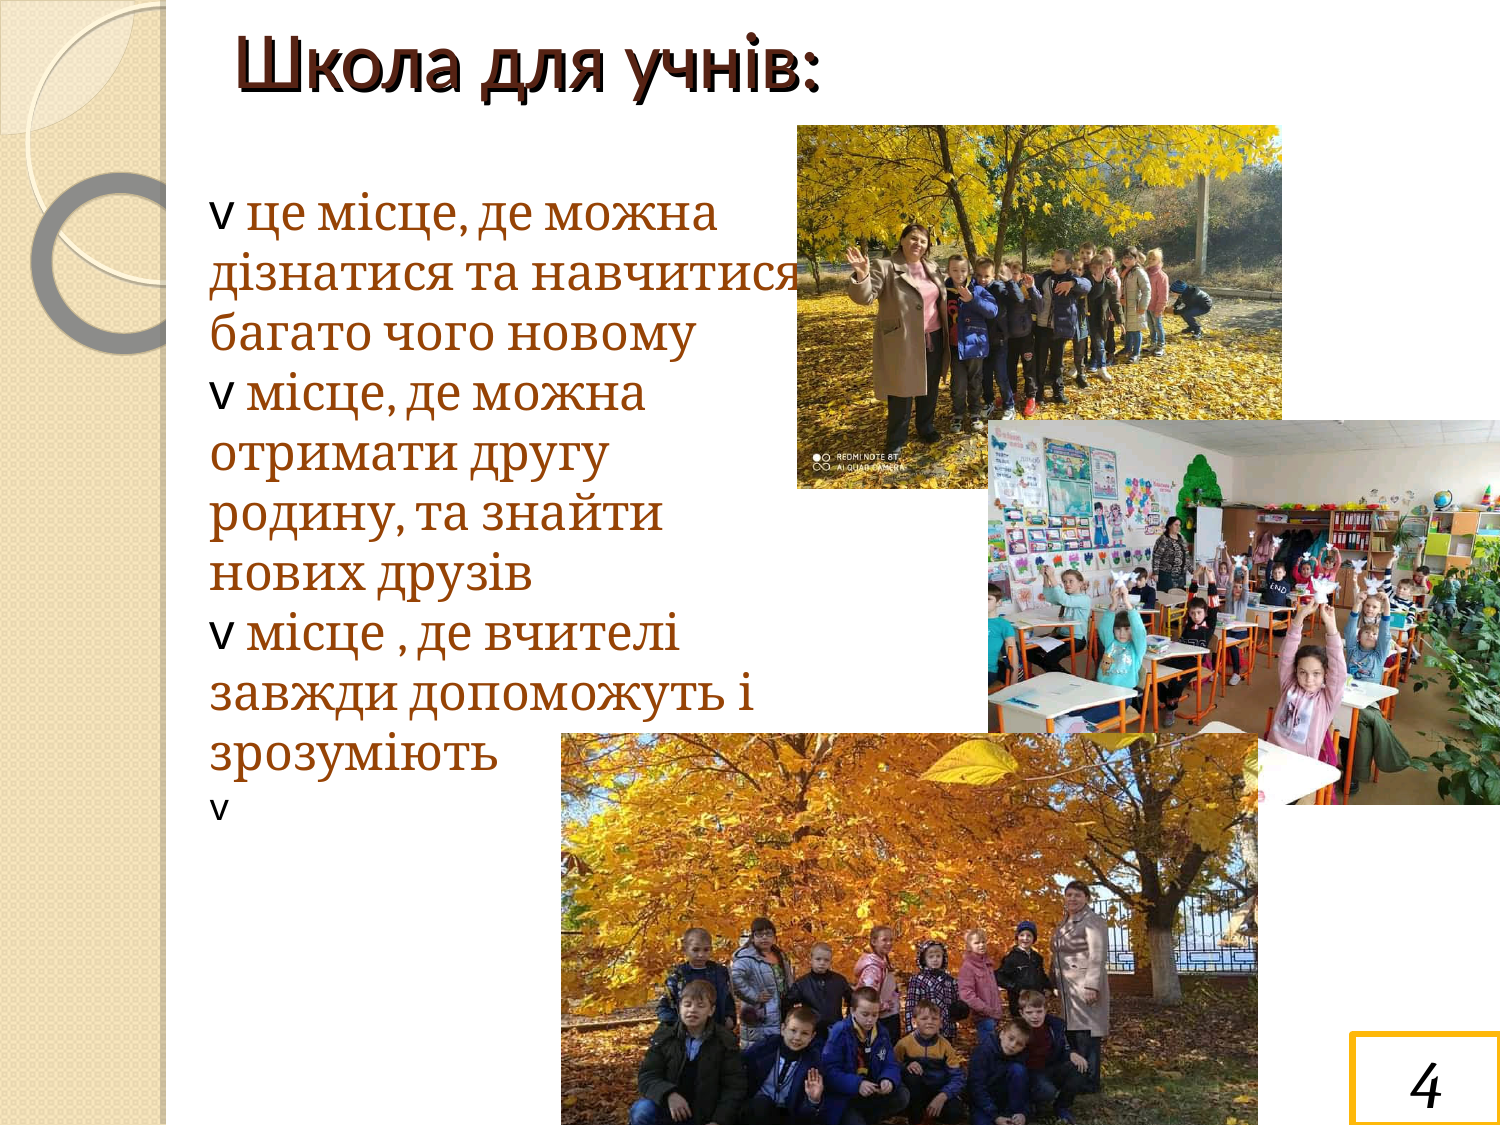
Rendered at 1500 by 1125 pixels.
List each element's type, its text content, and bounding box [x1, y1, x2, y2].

text_box 4 [1352, 1034, 1500, 1125]
text_box це місце, де можна дізнатися та навчитися багато чого новому місце, де можна отримати другу родину, та знайти нових друзів місце , де вчителі завжди допоможуть і зрозуміють [194, 172, 821, 779]
title Школа для учнів: [218, 0, 1449, 188]
picture [561, 125, 1500, 1125]
